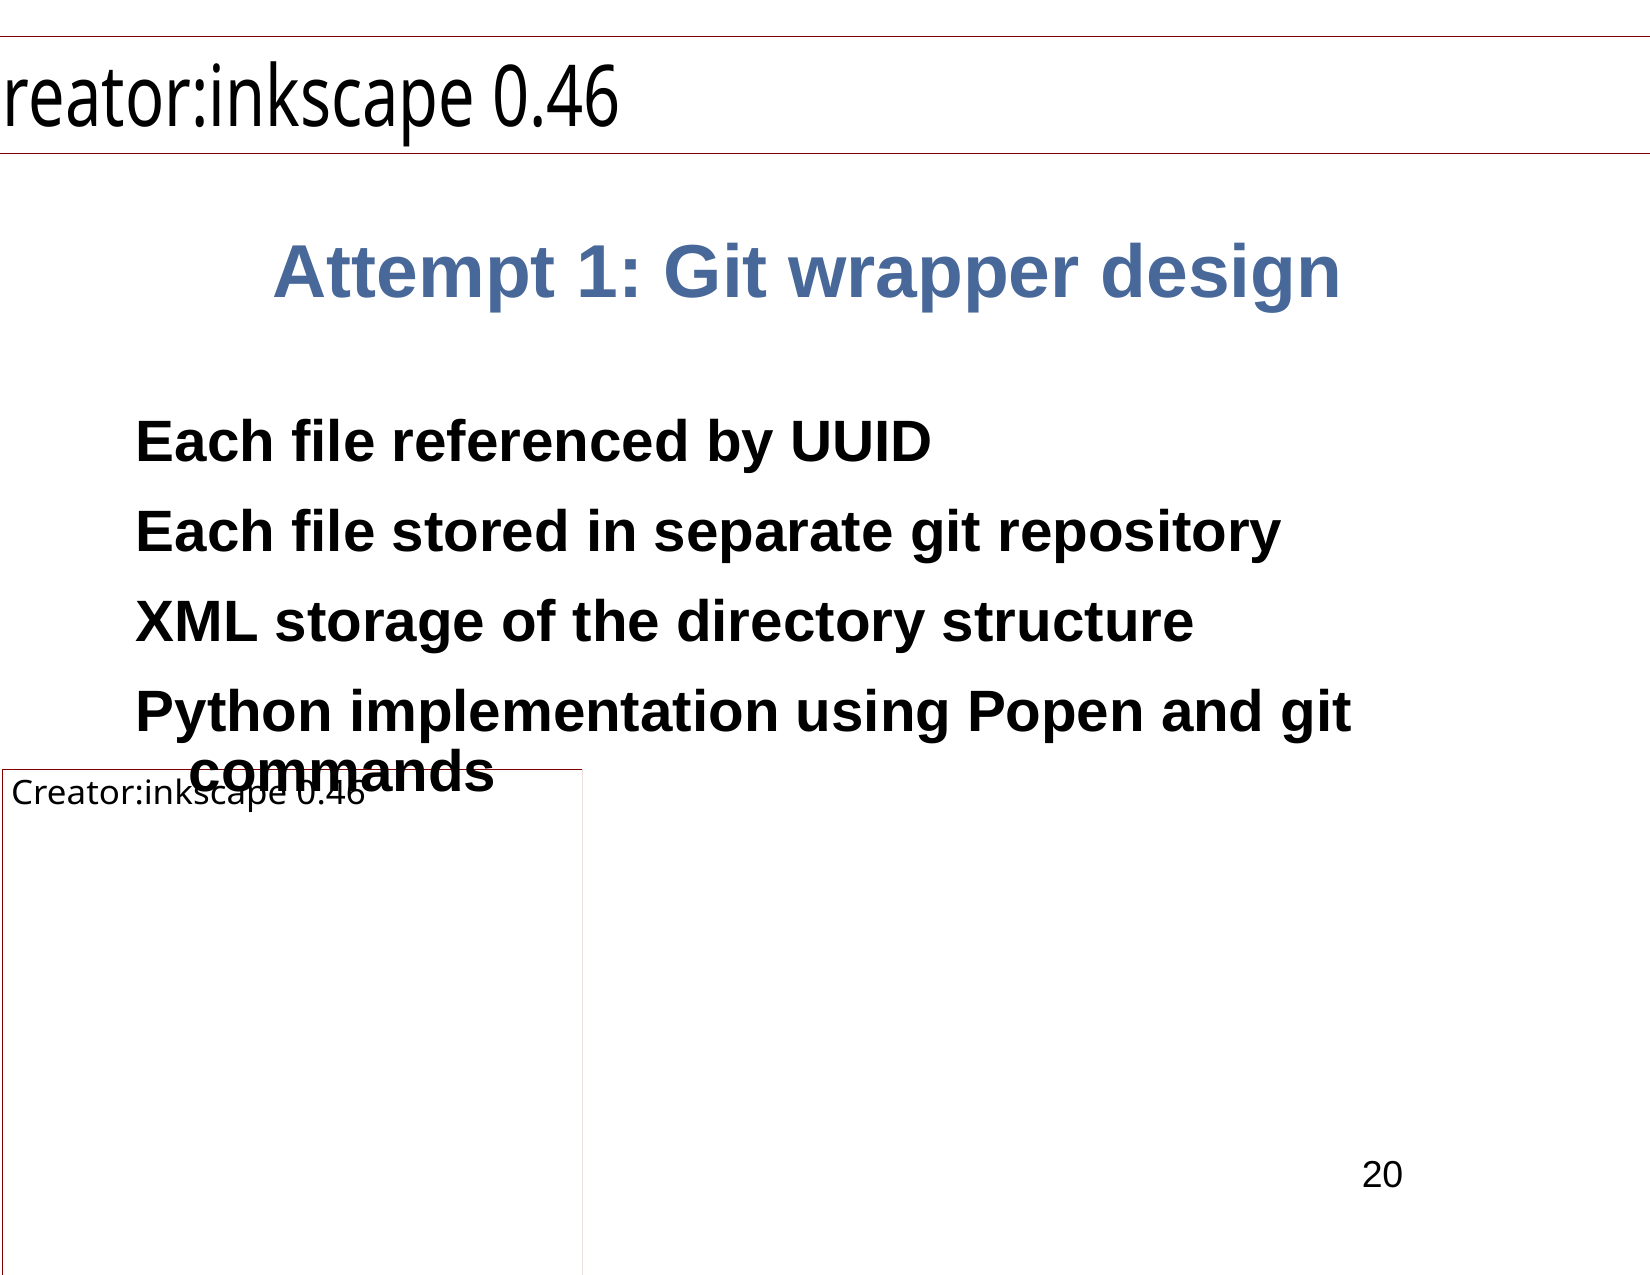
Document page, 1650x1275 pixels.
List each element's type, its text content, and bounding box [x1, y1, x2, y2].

list Each file referenced by UUID Each file stored in separate git repository XML storage of the directory structure Python implementation using Popen and git commands [118, 413, 1498, 1126]
title Attempt 1: Git wrapper design [118, 177, 1498, 371]
